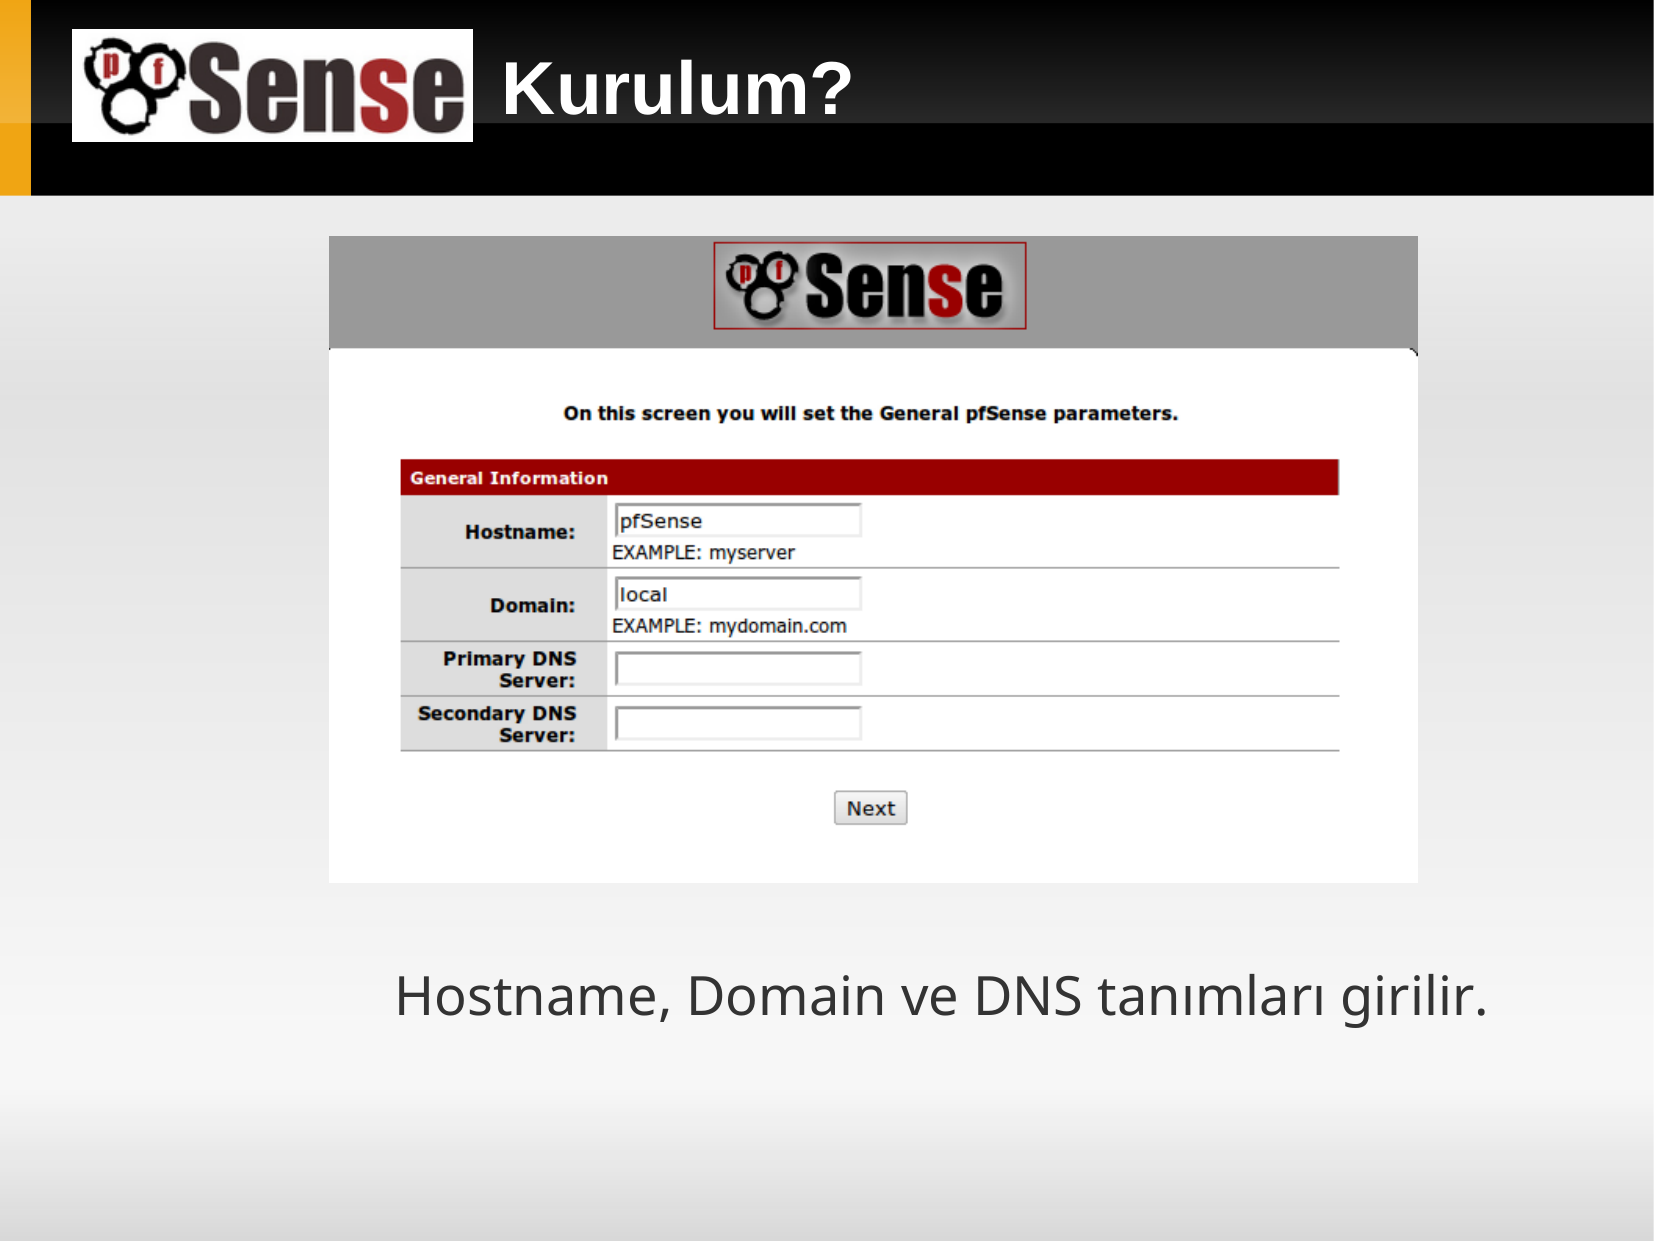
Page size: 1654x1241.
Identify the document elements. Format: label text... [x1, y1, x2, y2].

text_box Hostname, Domain ve DNS tanımları girilir. [379, 953, 1447, 1034]
picture [0, 0, 1654, 1241]
title Kurulum? [501, 0, 1625, 178]
